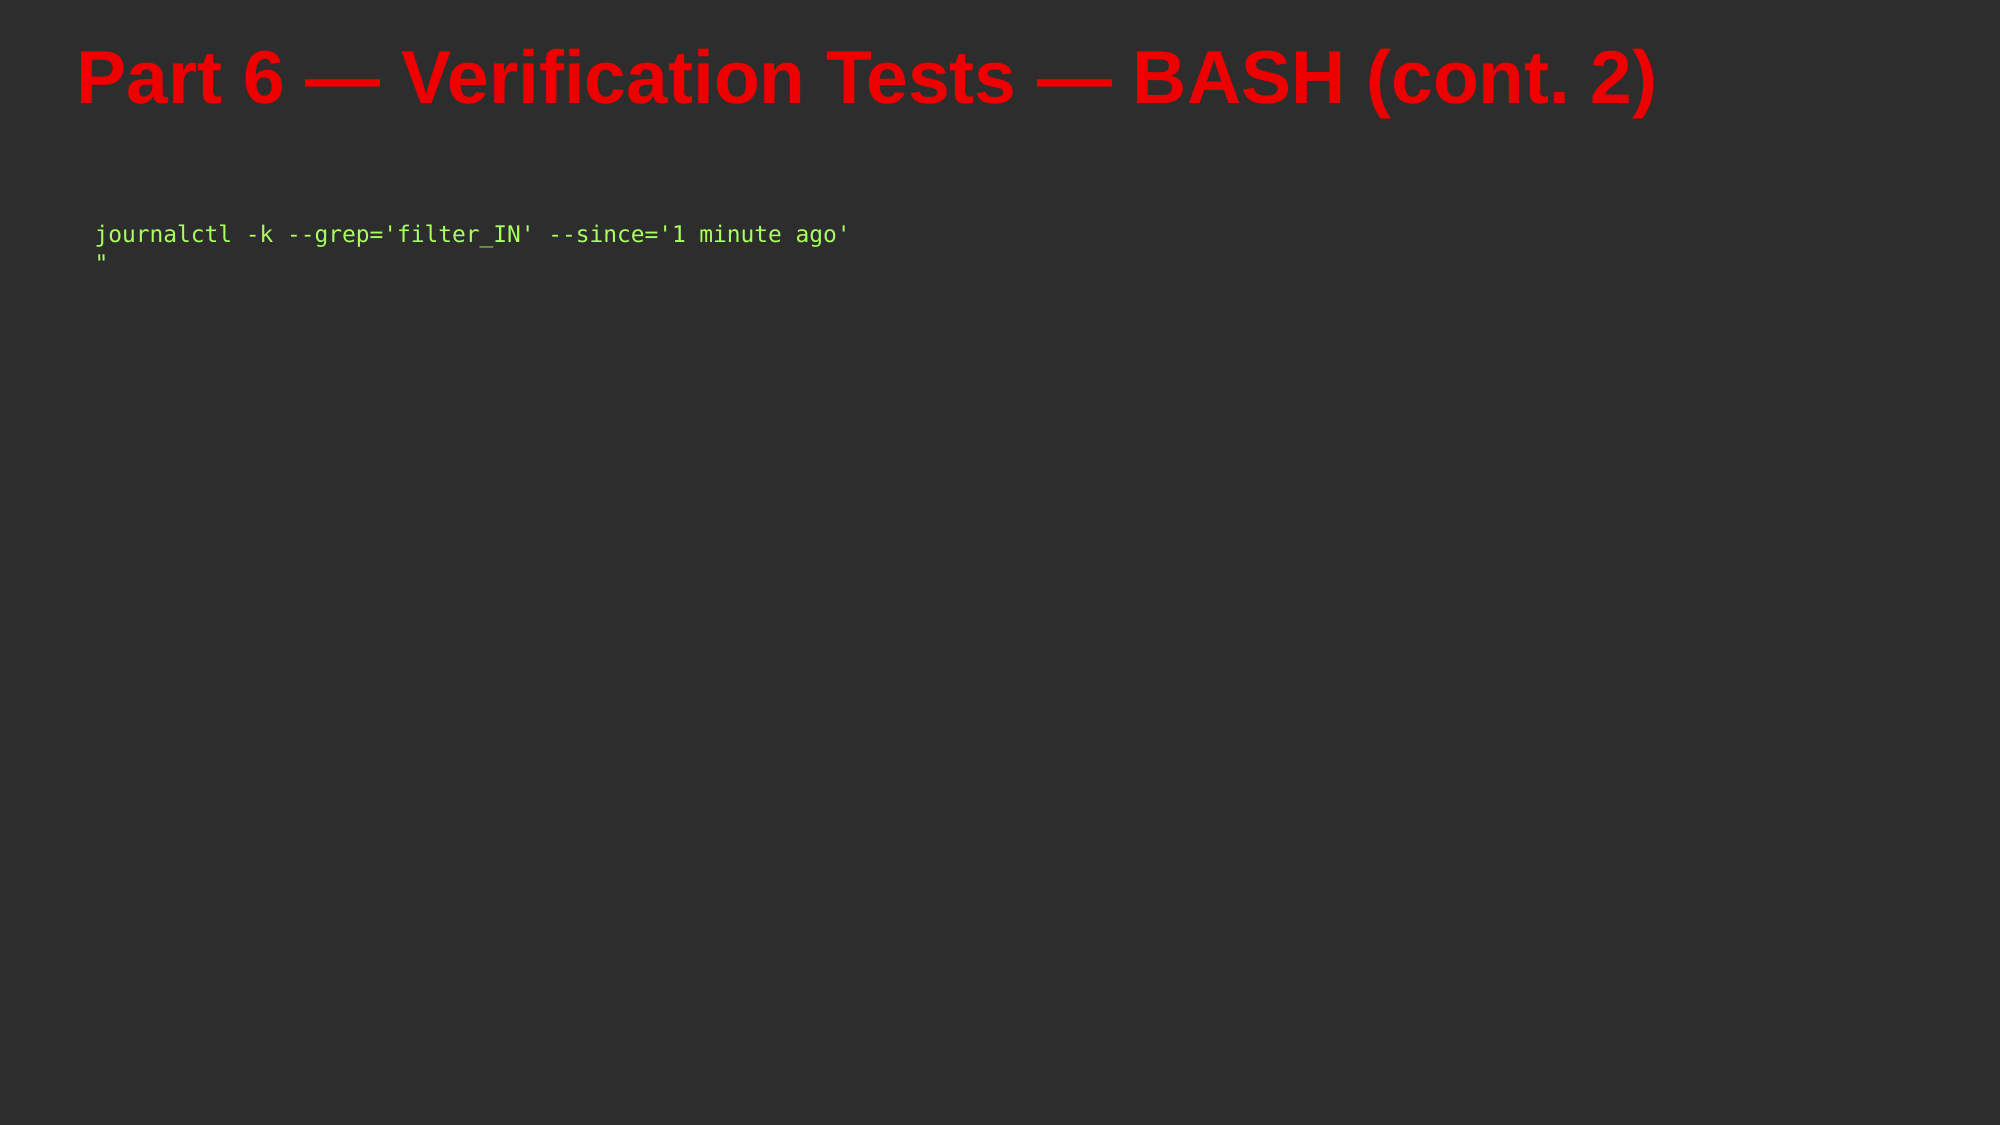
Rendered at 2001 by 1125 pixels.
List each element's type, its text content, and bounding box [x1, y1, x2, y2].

text_box Part 6 — Verification Tests — BASH (cont. 2) [59, 23, 1942, 178]
text_box journalctl -k --grep='filter_IN' --since='1 minute ago' " [59, 194, 1942, 1093]
